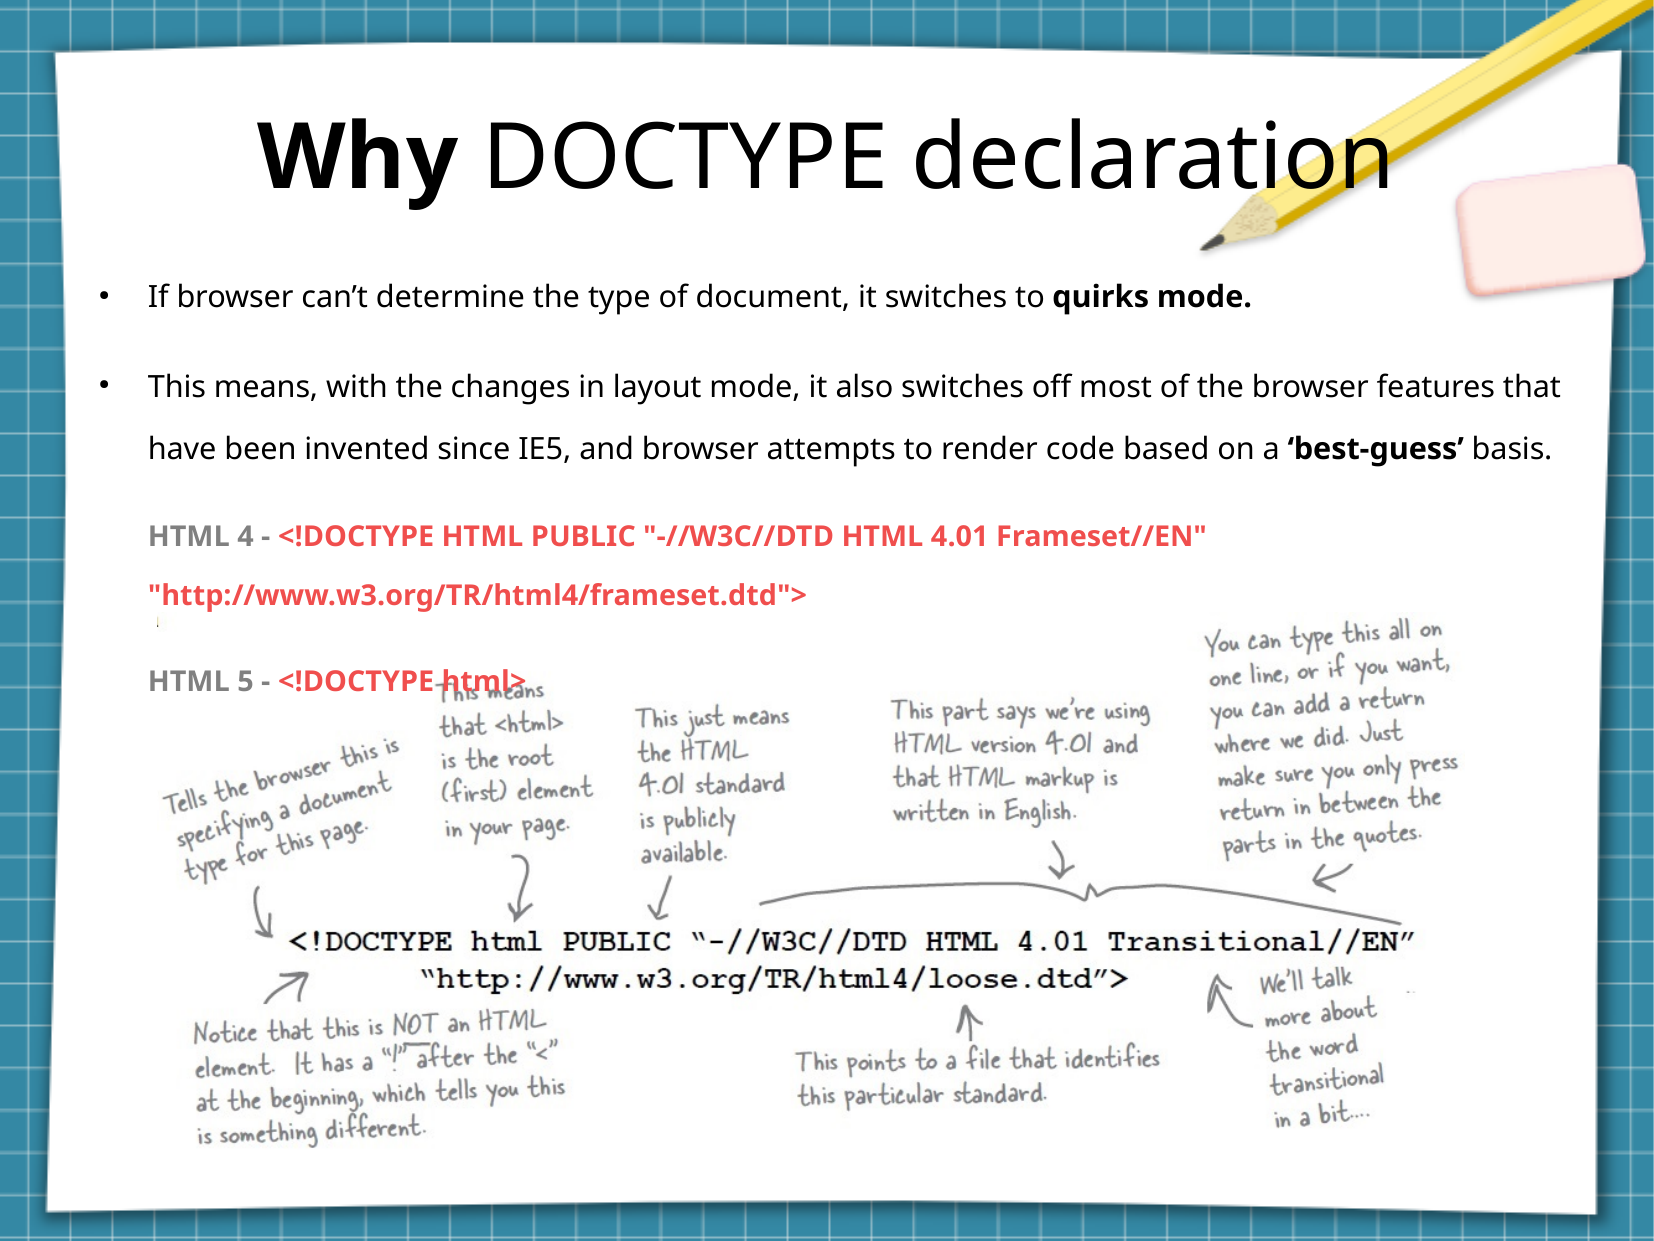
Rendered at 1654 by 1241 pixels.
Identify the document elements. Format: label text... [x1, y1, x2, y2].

list If browser can’t determine the type of document, it switches to quirks mode. This means, with the changes in layout mode, it also switches off most of the browser features that have been invented since IE5, and browser attempts to render code based on a ‘best-guess’ basis. HTML 4 - <!DOCTYPE HTML PUBLIC "-//W3C//DTD HTML 4.01 Frameset//EN" "http://www.w3.org/TR/html4/frameset.dtd"> HTML 5 - <!DOCTYPE html> [82, 254, 1571, 733]
title Why DOCTYPE declaration [82, 49, 1571, 254]
picture [0, 0, 1654, 1241]
